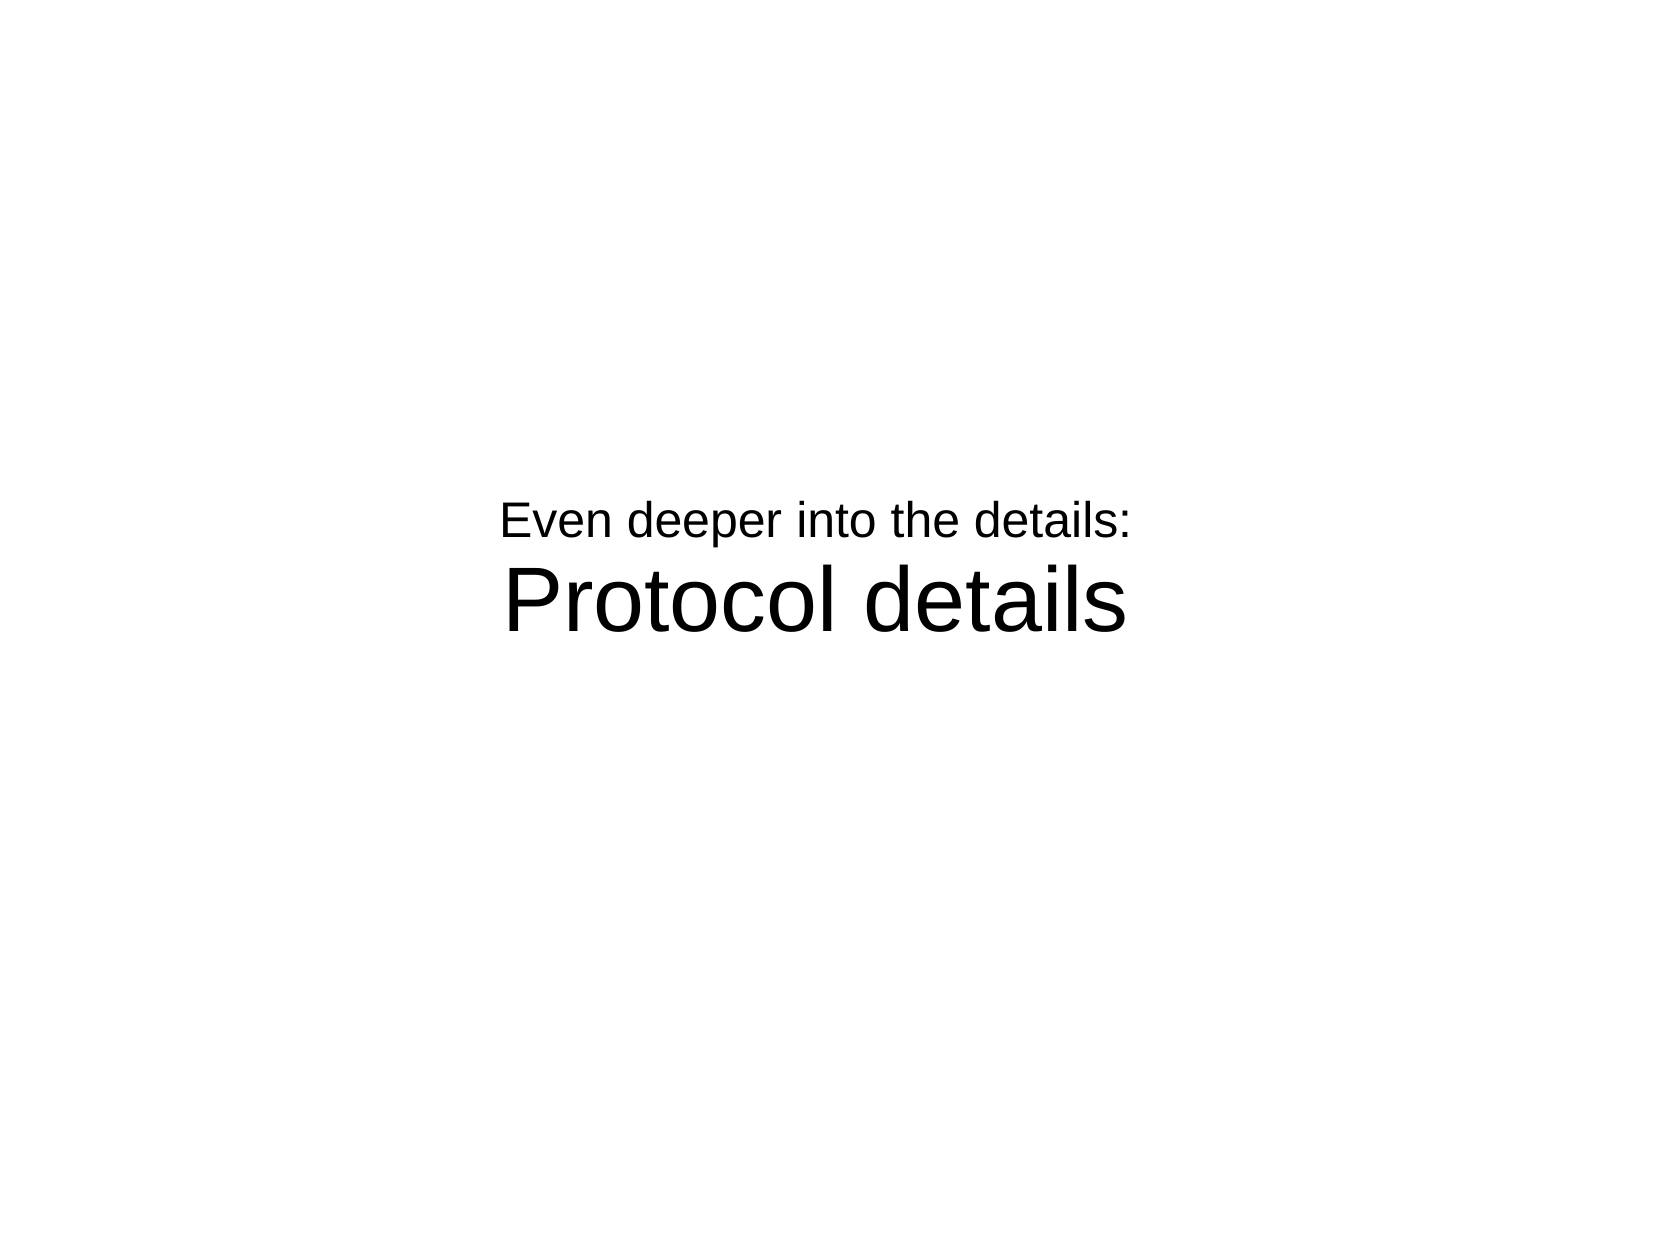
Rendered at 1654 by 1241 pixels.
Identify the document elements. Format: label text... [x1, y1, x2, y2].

title Even deeper into the details: Protocol details [71, 467, 1561, 676]
